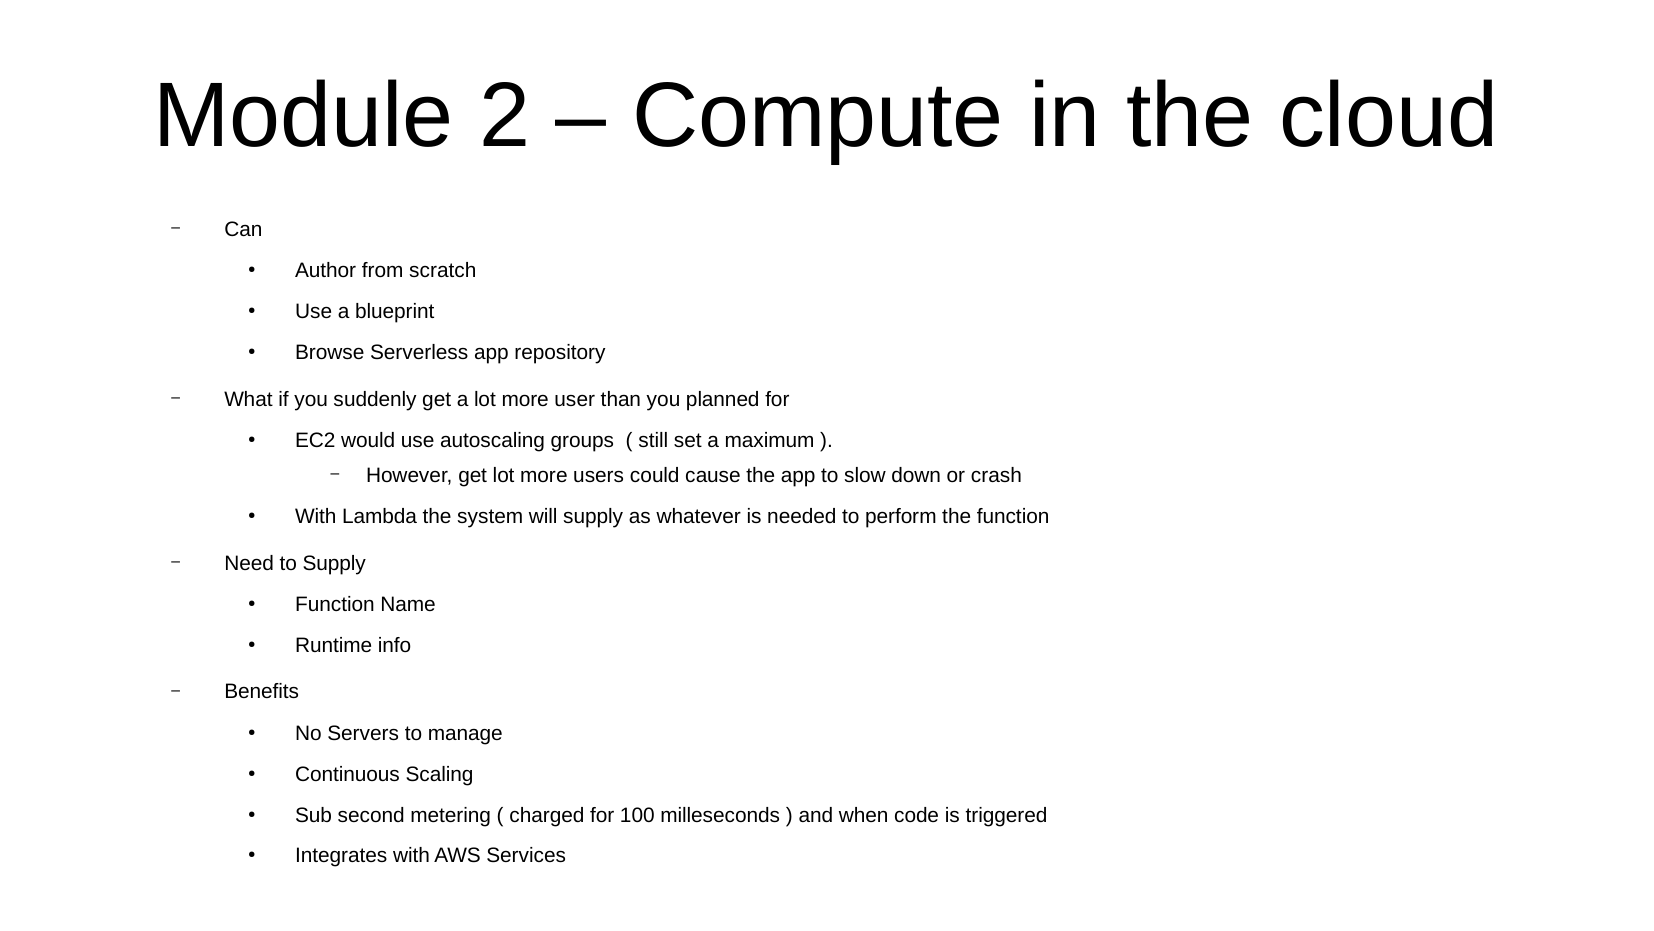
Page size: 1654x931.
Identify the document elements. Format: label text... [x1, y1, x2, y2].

list Can Author from scratch Use a blueprint Browse Serverless app repository What if you suddenly get a lot more user than you planned for EC2 would use autoscaling groups ( still set a maximum ). However, get lot more users could cause the app to slow down or crash With Lambda the system will supply as whatever is needed to perform the function Need to Supply Function Name Runtime info Benefits No Servers to manage Continuous Scaling Sub second metering ( charged for 100 milleseconds ) and when code is triggered Integrates with AWS Services [82, 217, 1621, 901]
title Module 2 – Compute in the cloud [82, 37, 1571, 193]
